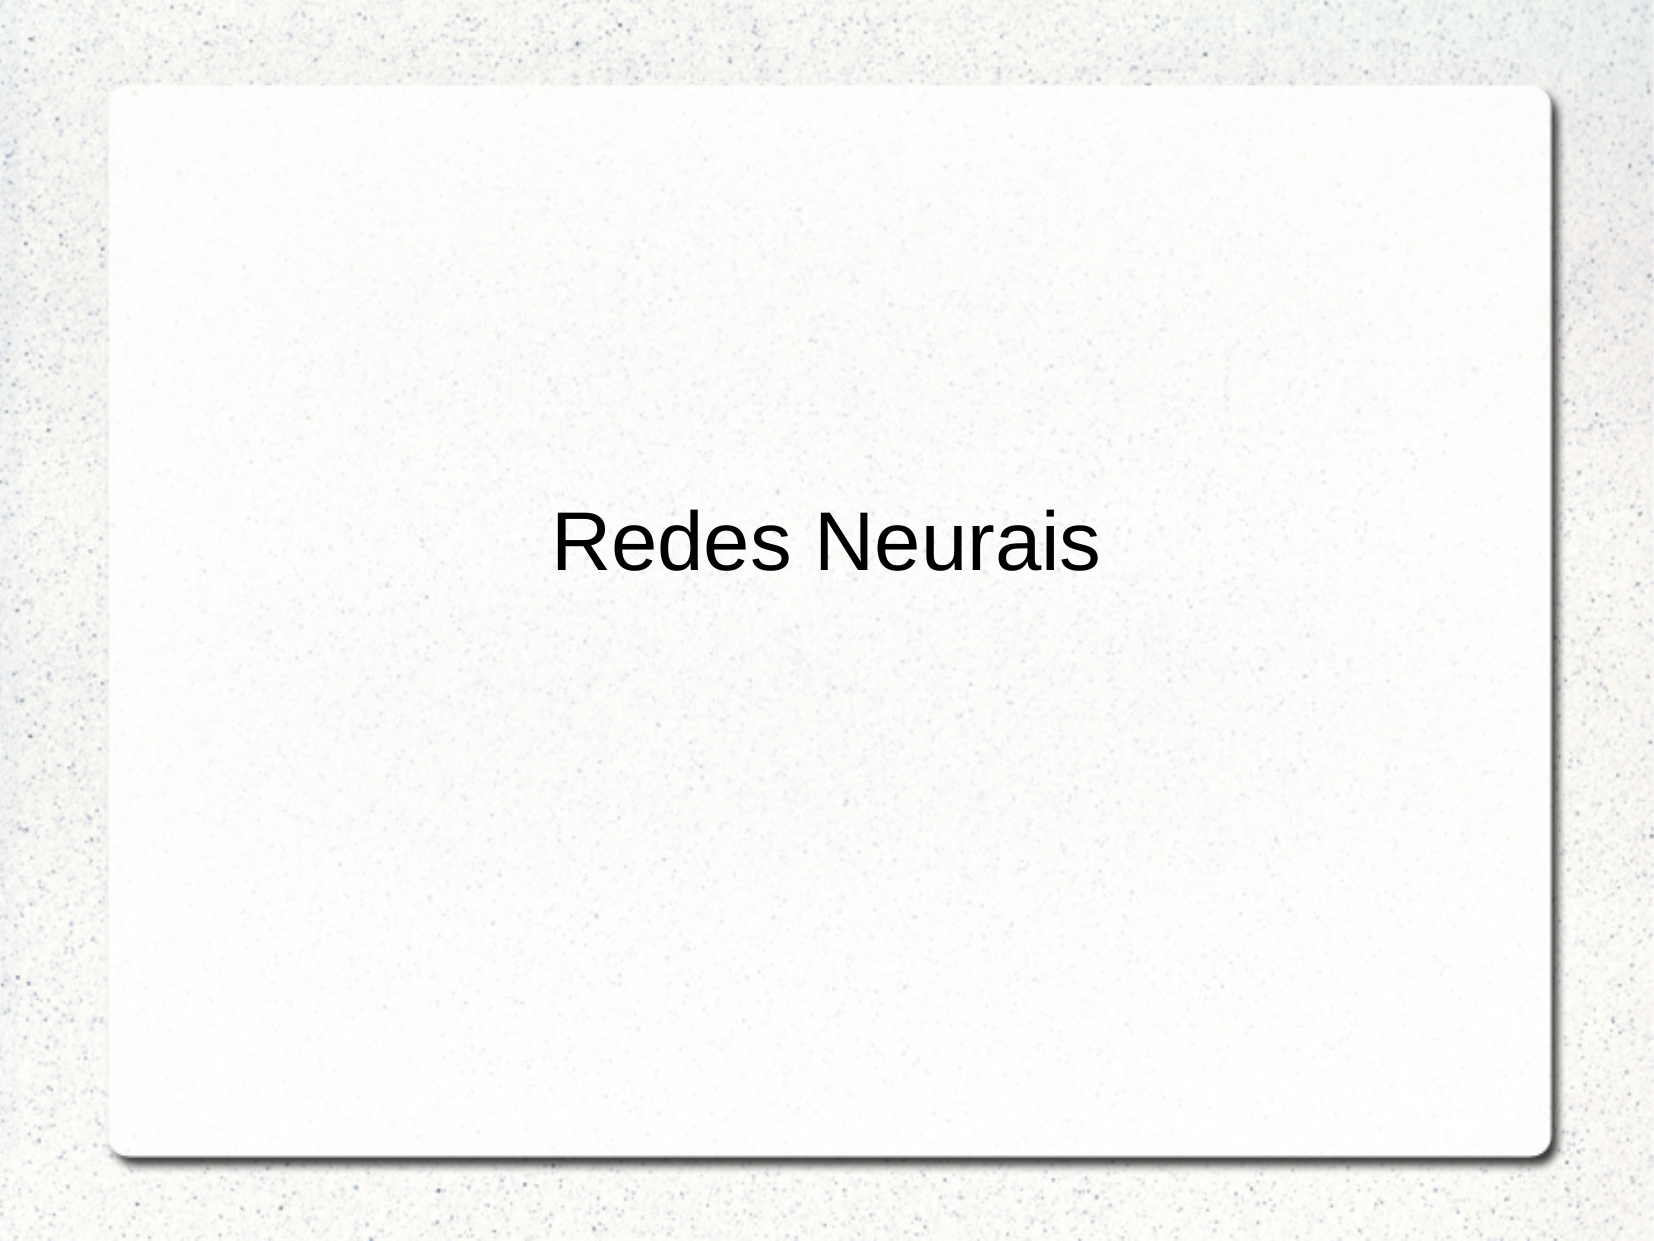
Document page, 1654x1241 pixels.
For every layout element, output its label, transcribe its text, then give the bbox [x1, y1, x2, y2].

picture [0, 0, 1654, 1241]
subtitle Redes Neurais [118, 96, 1536, 987]
